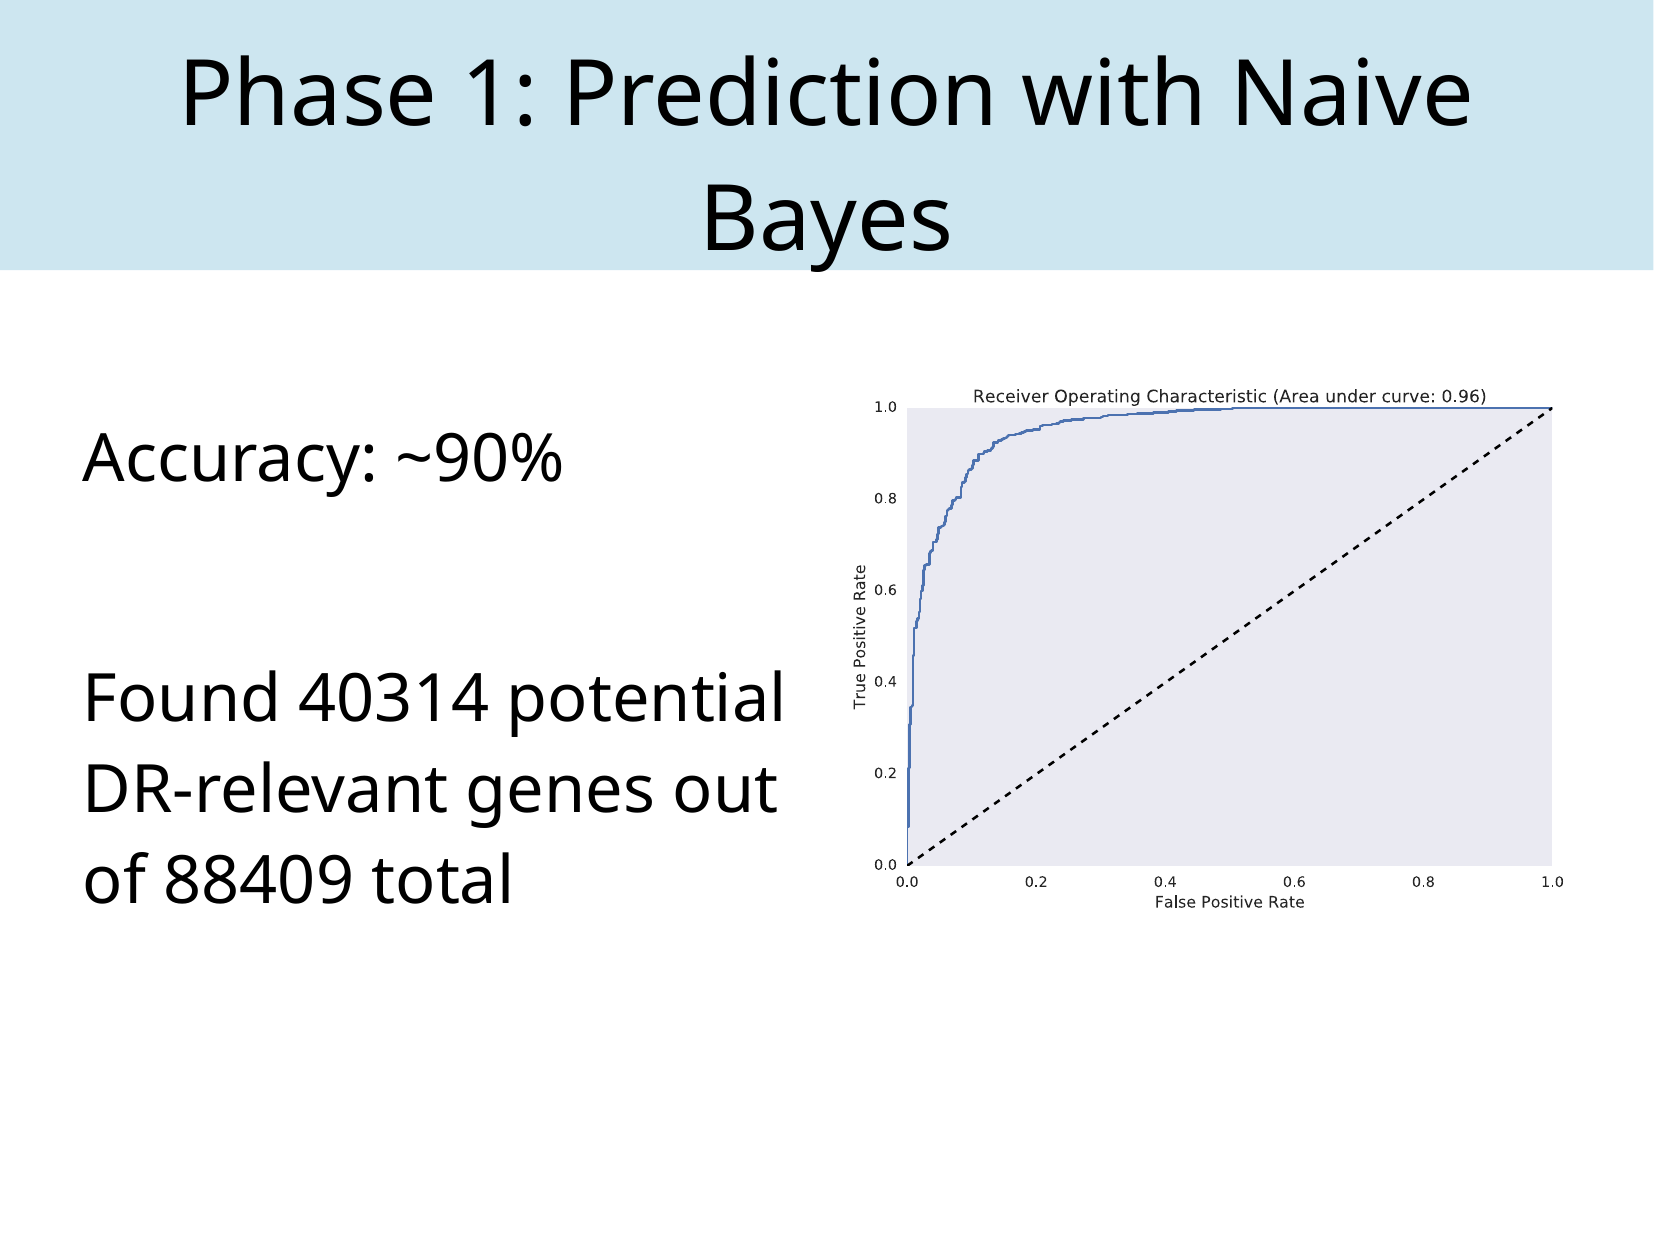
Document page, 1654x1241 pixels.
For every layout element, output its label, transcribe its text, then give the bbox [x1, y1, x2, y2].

text_box [0, 0, 1654, 271]
picture [845, 381, 1572, 919]
title Phase 1: Prediction with Naive Bayes [82, 49, 1571, 257]
list Accuracy: ~90% Found 40314 potential DR-relevant genes out of 88409 total [82, 290, 809, 1010]
